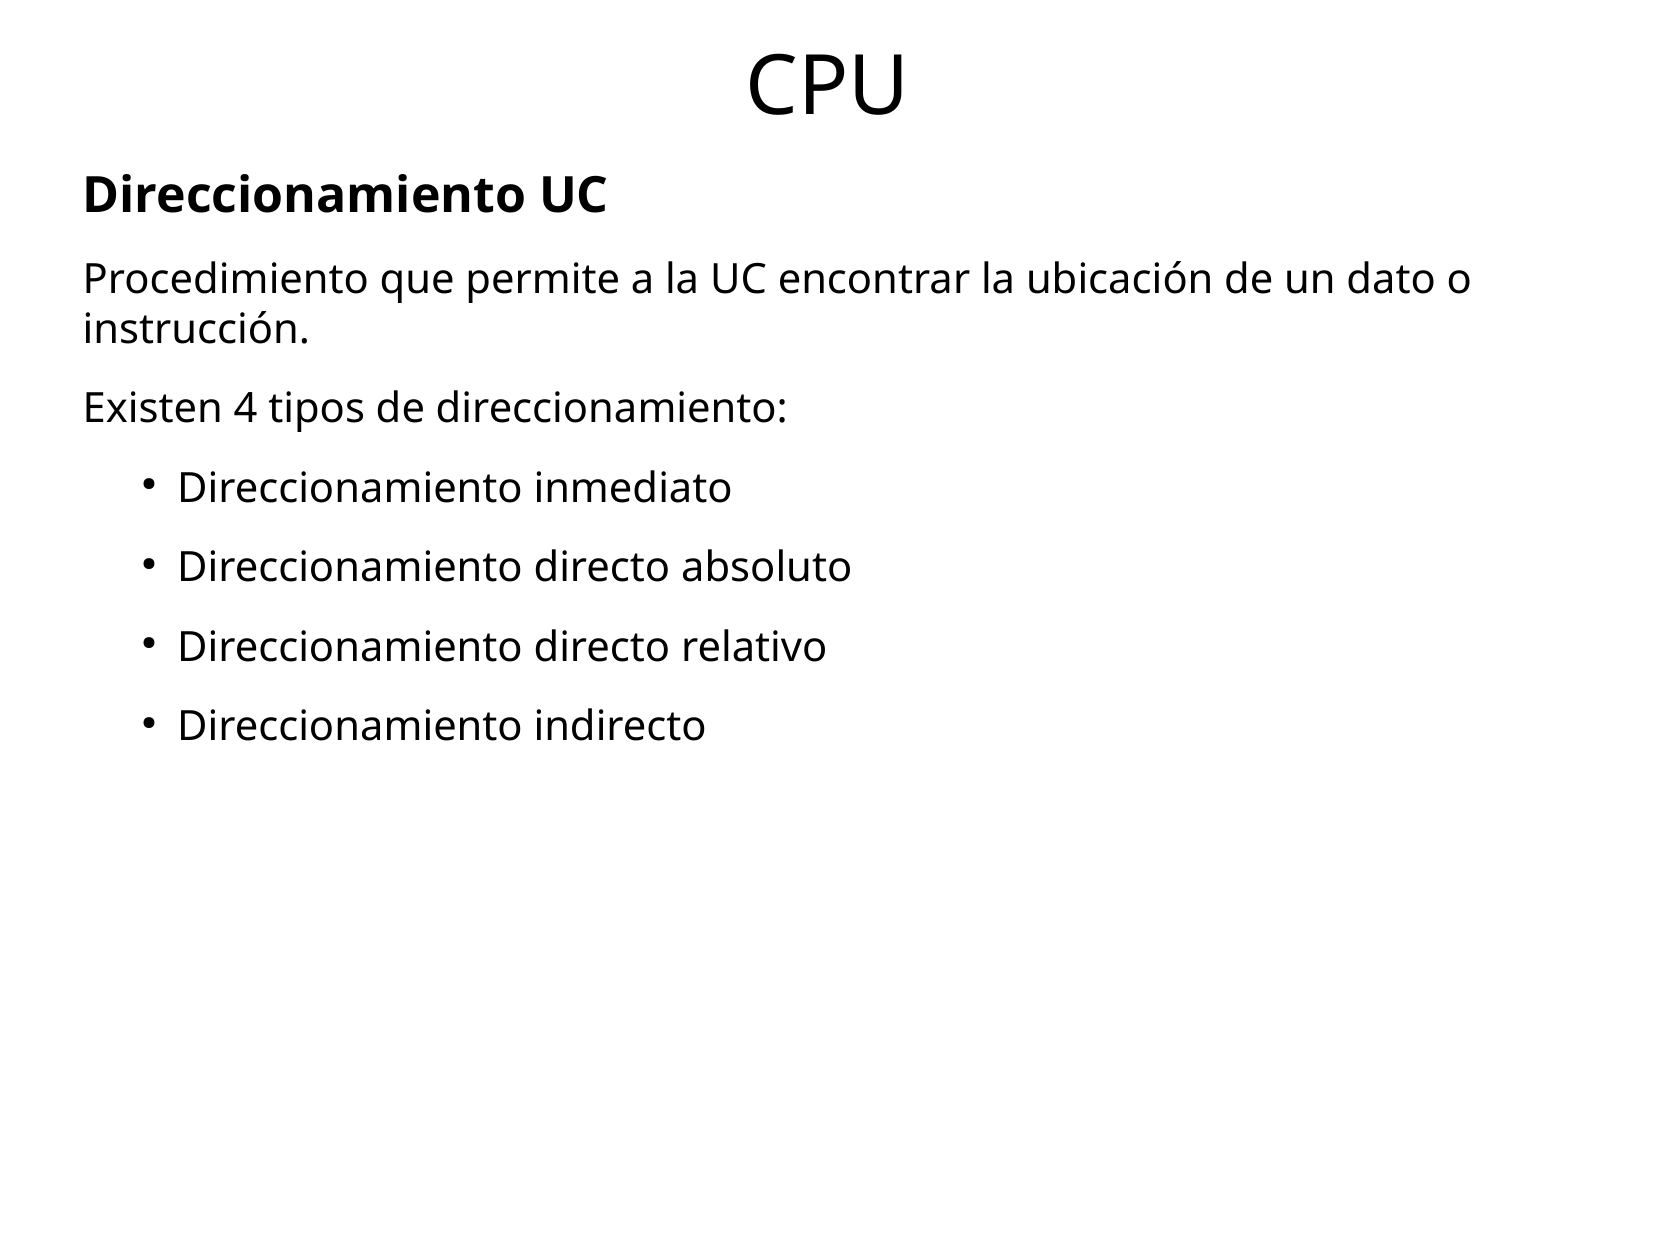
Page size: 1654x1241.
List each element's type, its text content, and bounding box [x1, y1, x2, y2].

title CPU [83, 0, 1572, 162]
subtitle Direccionamiento UC Procedimiento que permite a la UC encontrar la ubicación de un dato o instrucción. Existen 4 tipos de direccionamiento: Direccionamiento inmediato Direccionamiento directo absoluto Direccionamiento directo relativo Direccionamiento indirecto [82, 161, 1654, 1241]
